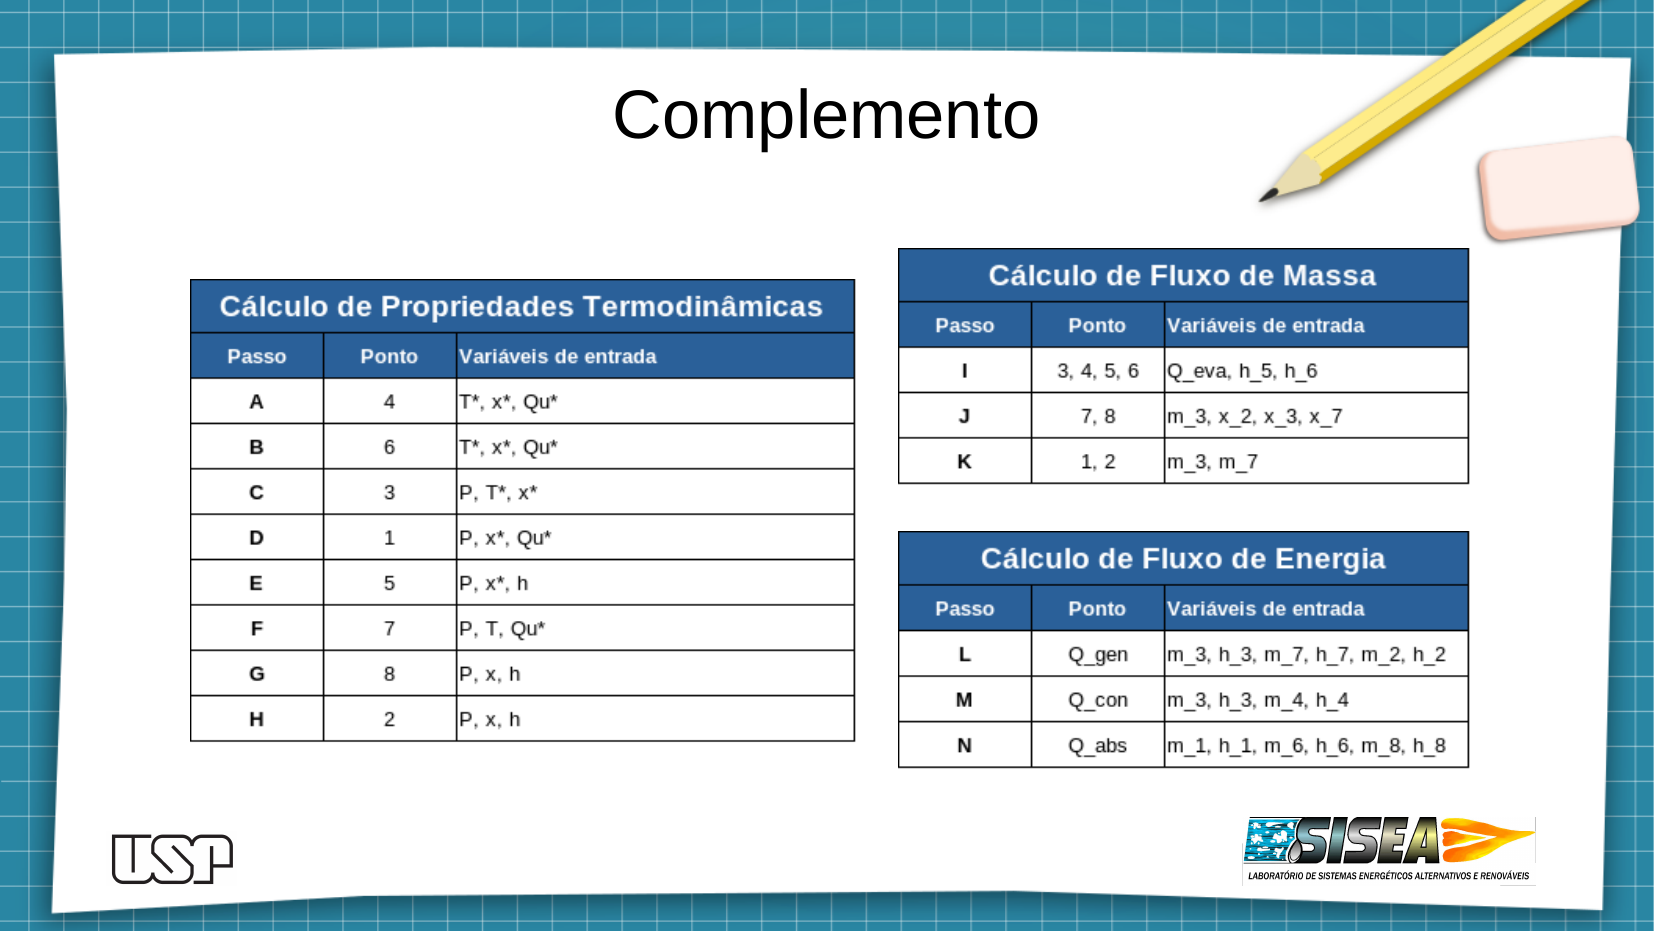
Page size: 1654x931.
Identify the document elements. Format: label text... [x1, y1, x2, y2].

picture [0, 0, 1654, 931]
title Complemento [82, 37, 1571, 193]
